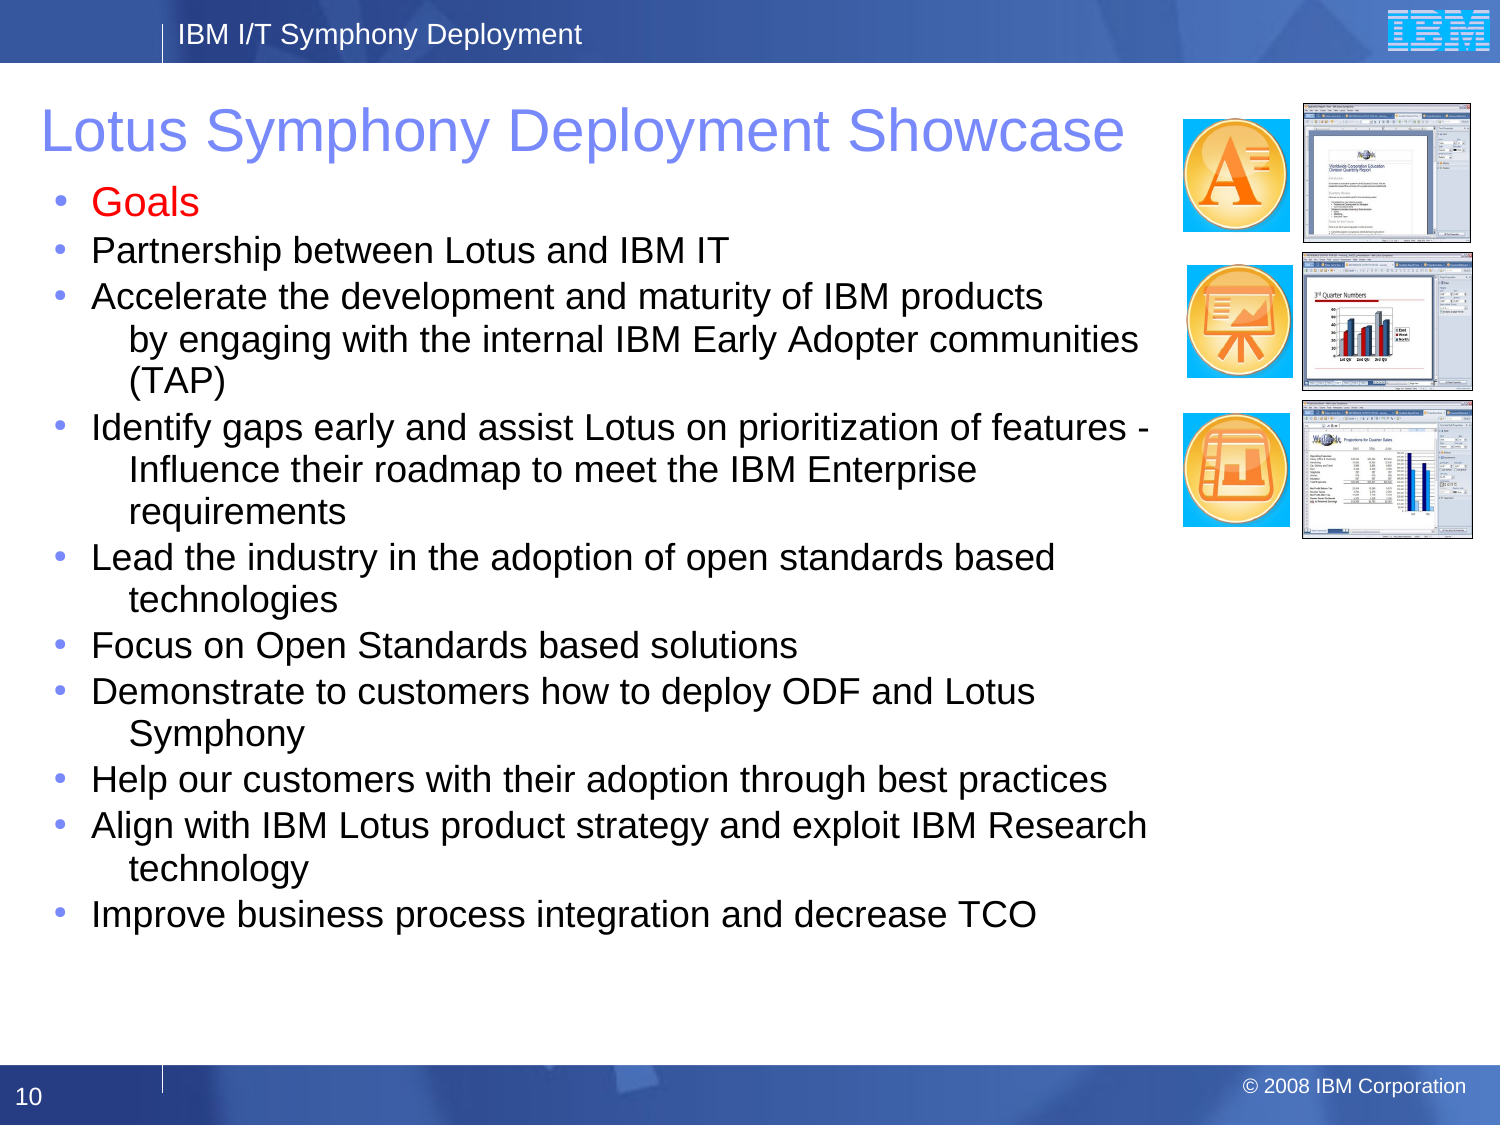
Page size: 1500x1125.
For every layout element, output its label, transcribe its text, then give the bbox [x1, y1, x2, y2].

picture [1186, 264, 1290, 379]
title Lotus Symphony Deployment Showcase [25, 74, 1378, 172]
picture [1303, 103, 1471, 243]
picture [1302, 400, 1473, 539]
list Goals Partnership between Lotus and IBM IT Accelerate the development and maturity of IBM products by engaging with the internal IBM Early Adopter communities (TAP) Identify gaps early and assist Lotus on prioritization of features - Influence their roadmap to meet the IBM Enterprise requirements Lead the industry in the adoption of open standards based technologies Focus on Open Standards based solutions Demonstrate to customers how to deploy ODF and Lotus Symphony Help our customers with their adoption through best practices Align with IBM Lotus product strategy and exploit IBM Research technology Improve business process integration and decrease TCO [53, 179, 1193, 1062]
picture [1183, 118, 1286, 233]
picture [1302, 252, 1473, 391]
text_box 1 [0, 1074, 166, 1125]
picture [1183, 413, 1287, 527]
